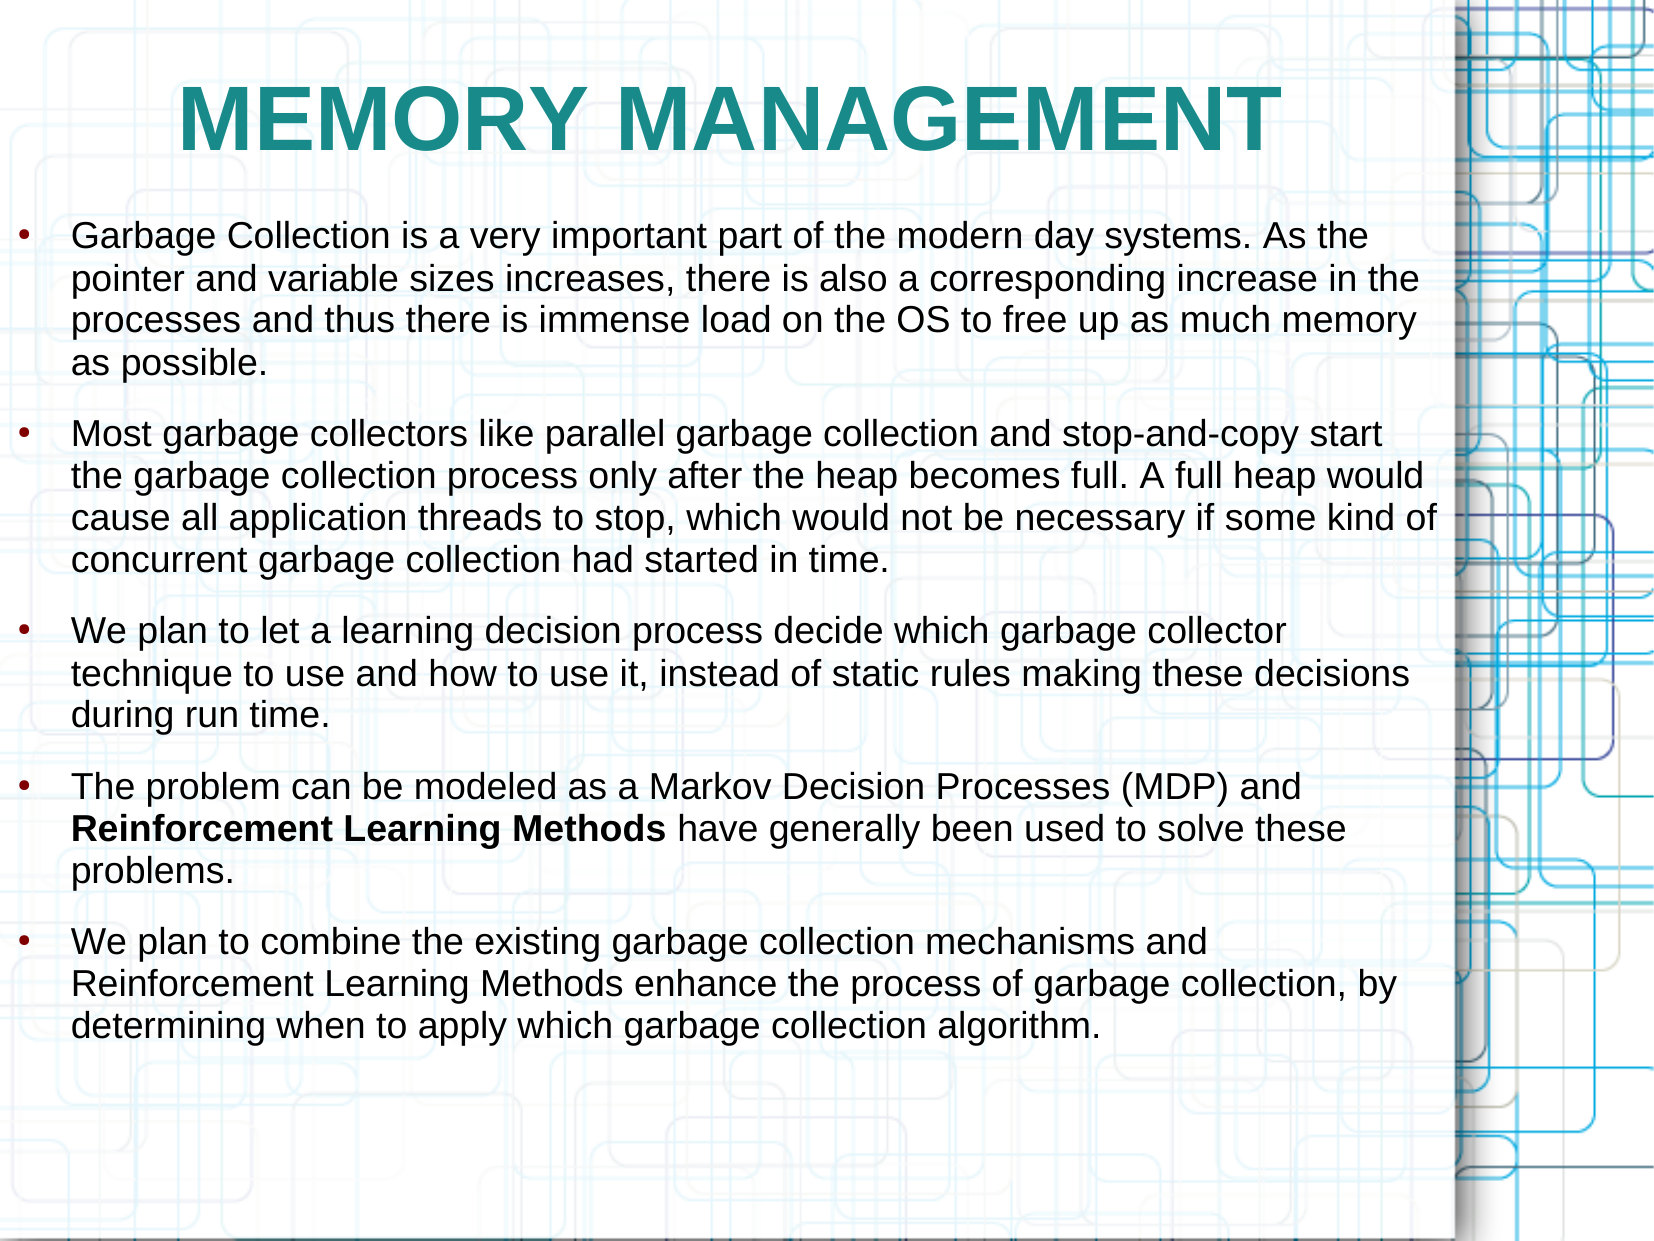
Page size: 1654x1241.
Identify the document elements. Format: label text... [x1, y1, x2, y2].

list Garbage Collection is a very important part of the modern day systems. As the pointer and variable sizes increases, there is also a corresponding increase in the processes and thus there is immense load on the OS to free up as much memory as possible. Most garbage collectors like parallel garbage collection and stop-and-copy start the garbage collection process only after the heap becomes full. A full heap would cause all application threads to stop, which would not be necessary if some kind of concurrent garbage collection had started in time. We plan to let a learning decision process decide which garbage collector technique to use and how to use it, instead of static rules making these decisions during run time. The problem can be modeled as a Markov Decision Processes (MDP) and Reinforcement Learning Methods have generally been used to solve these problems. We plan to combine the existing garbage collection mechanisms and Reinforcement Learning Methods enhance the process of garbage collection, by determining when to apply which garbage collection algorithm. [0, 215, 1441, 1047]
picture [0, 0, 1654, 1241]
title MEMORY MANAGEMENT [51, 15, 1411, 215]
